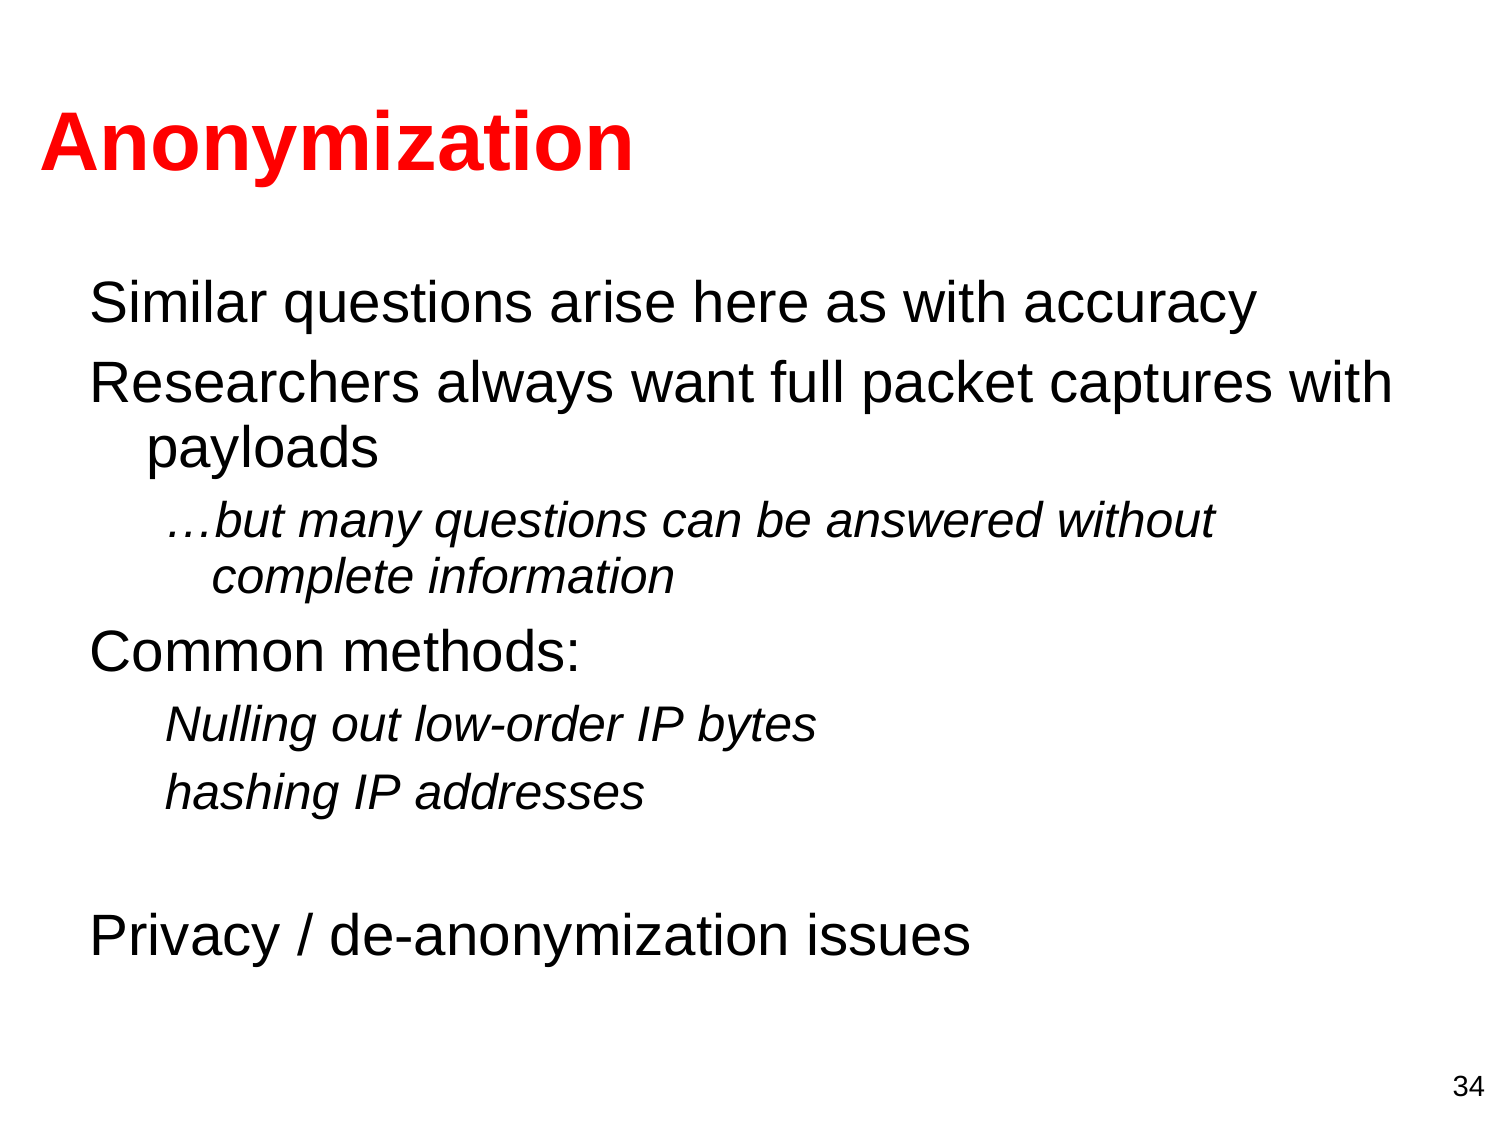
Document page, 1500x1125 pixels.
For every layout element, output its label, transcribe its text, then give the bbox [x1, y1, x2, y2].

title Anonymization [24, 47, 1463, 236]
list Similar questions arise here as with accuracy Researchers always want full packet captures with payloads …but many questions can be answered without complete information Common methods: Nulling out low-order IP bytes hashing IP addresses Privacy / de-anonymization issues [75, 262, 1426, 1046]
